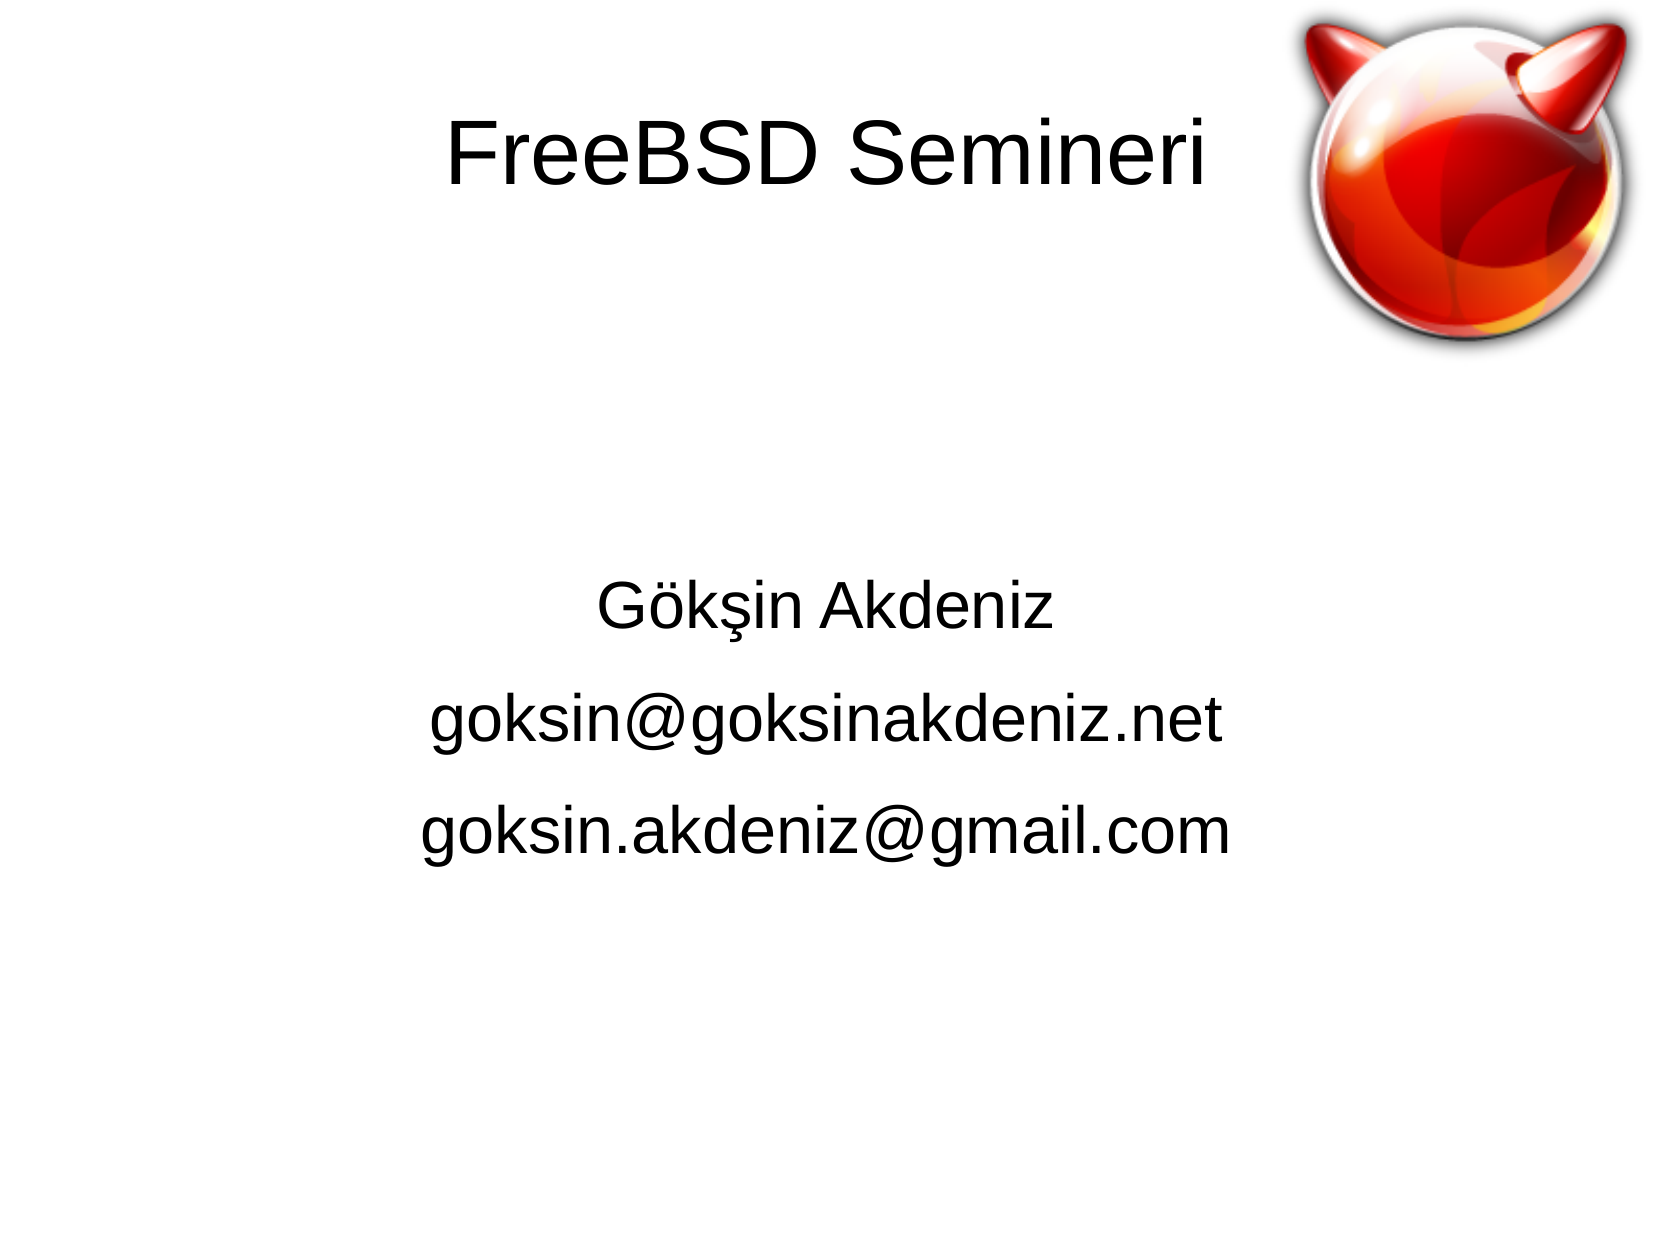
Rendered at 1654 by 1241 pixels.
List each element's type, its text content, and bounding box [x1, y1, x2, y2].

subtitle Gökşin Akdeniz goksin@goksinakdeniz.net goksin.akdeniz@gmail.com [82, 297, 1571, 1102]
title FreeBSD Semineri [82, 49, 1282, 257]
picture [1282, 1, 1654, 367]
